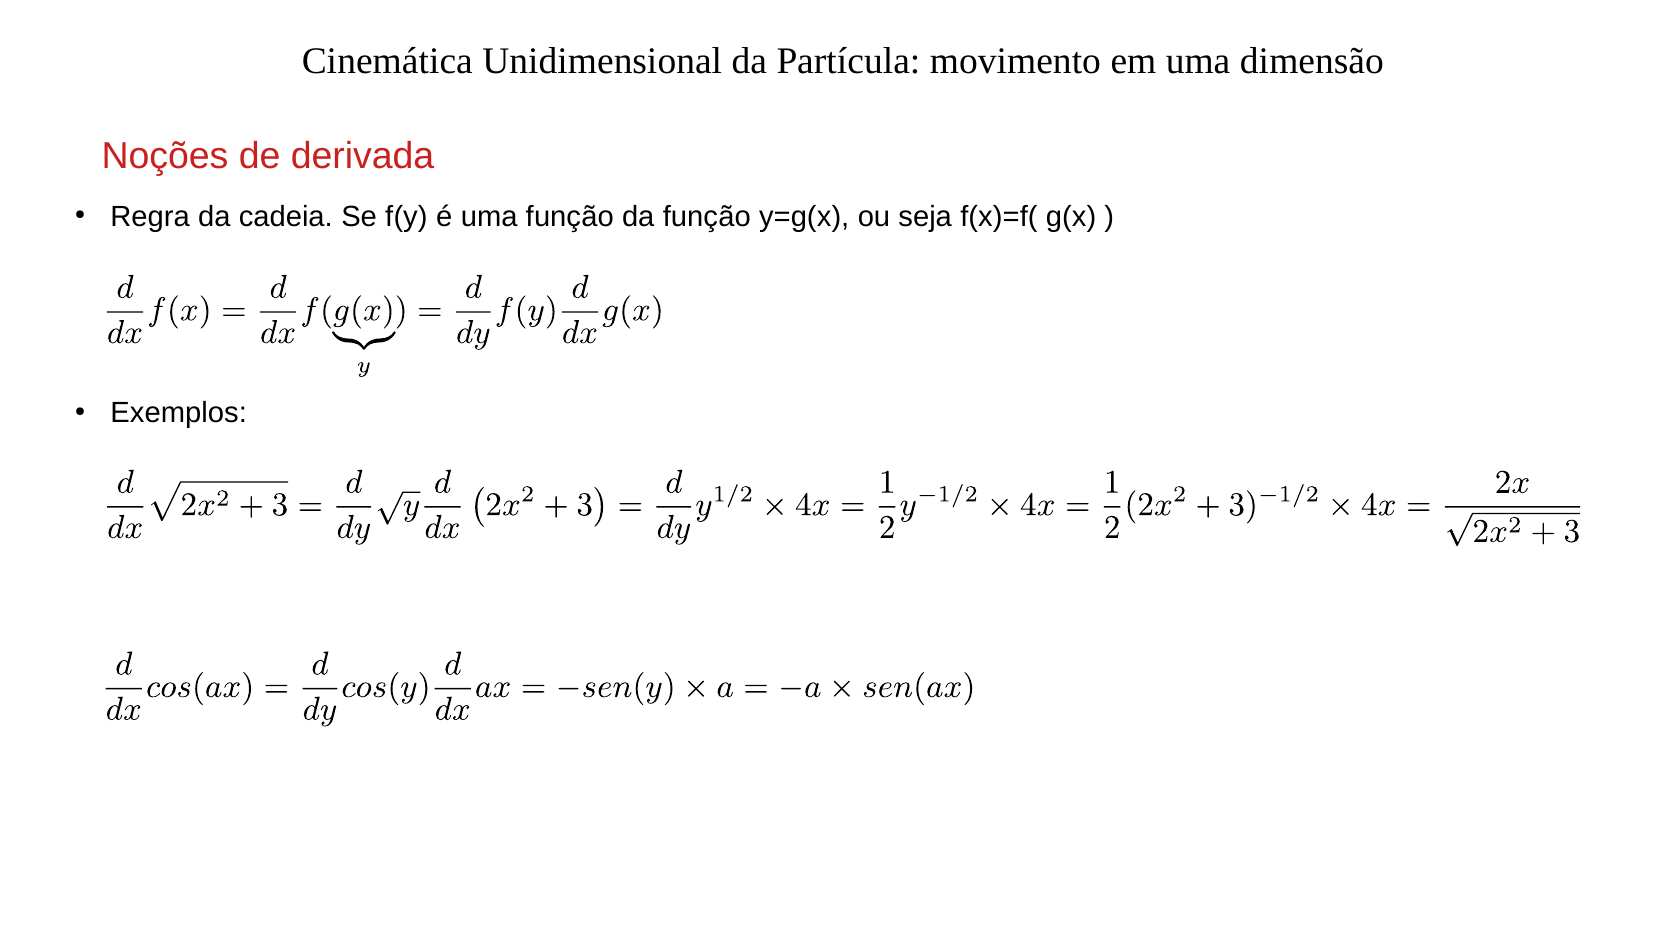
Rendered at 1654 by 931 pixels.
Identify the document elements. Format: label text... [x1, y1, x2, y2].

text_box Cinemática Unidimensional da Partícula: movimento em uma dimensão [287, 11, 1401, 89]
picture [105, 468, 1582, 548]
picture [105, 273, 662, 379]
picture [105, 651, 973, 727]
text_box Noções de derivada [86, 127, 504, 185]
text_box Regra da cadeia. Se f(y) é uma função da função y=g(x), ou seja f(x)=f( g(x) ) Exemplos: [60, 192, 1451, 786]
